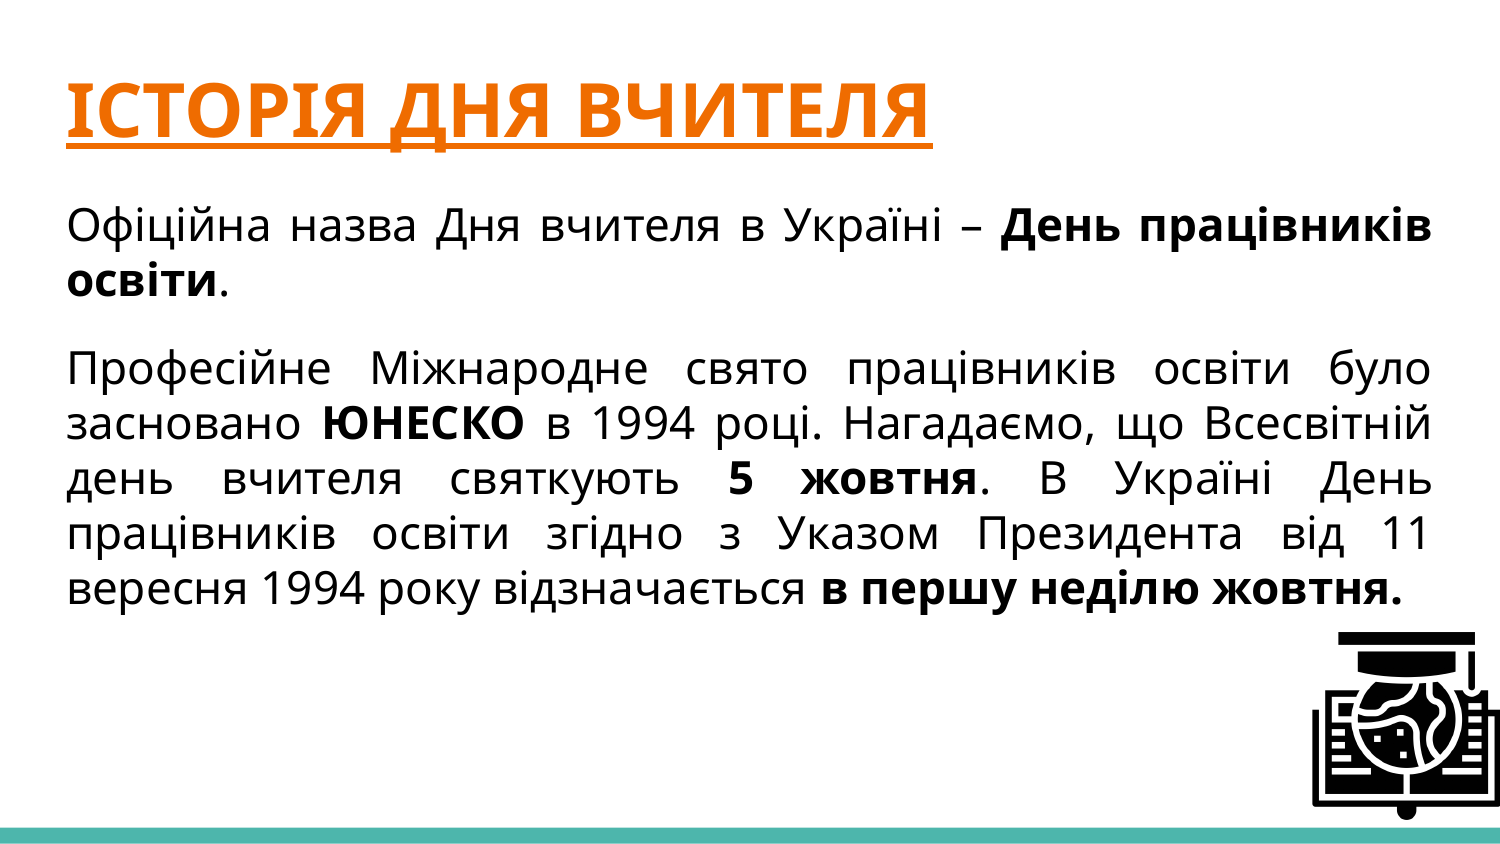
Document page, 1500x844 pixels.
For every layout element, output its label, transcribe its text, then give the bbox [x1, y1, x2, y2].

picture [1285, 622, 1500, 826]
list Офіційна назва Дня вчителя в Україні – День працівників освіти. Професійне Міжнародне свято працівників освіти було засновано ЮНЕСКО в 1994 році. Нагадаємо, що Всесвітній день вчителя святкують 5 жовтня. В Україні День працівників освіти згідно з Указом Президента від 11 вересня 1994 року відзначається в першу неділю жовтня. [51, 180, 1449, 439]
title ІСТОРІЯ ДНЯ ВЧИТЕЛЯ [51, 47, 1449, 164]
